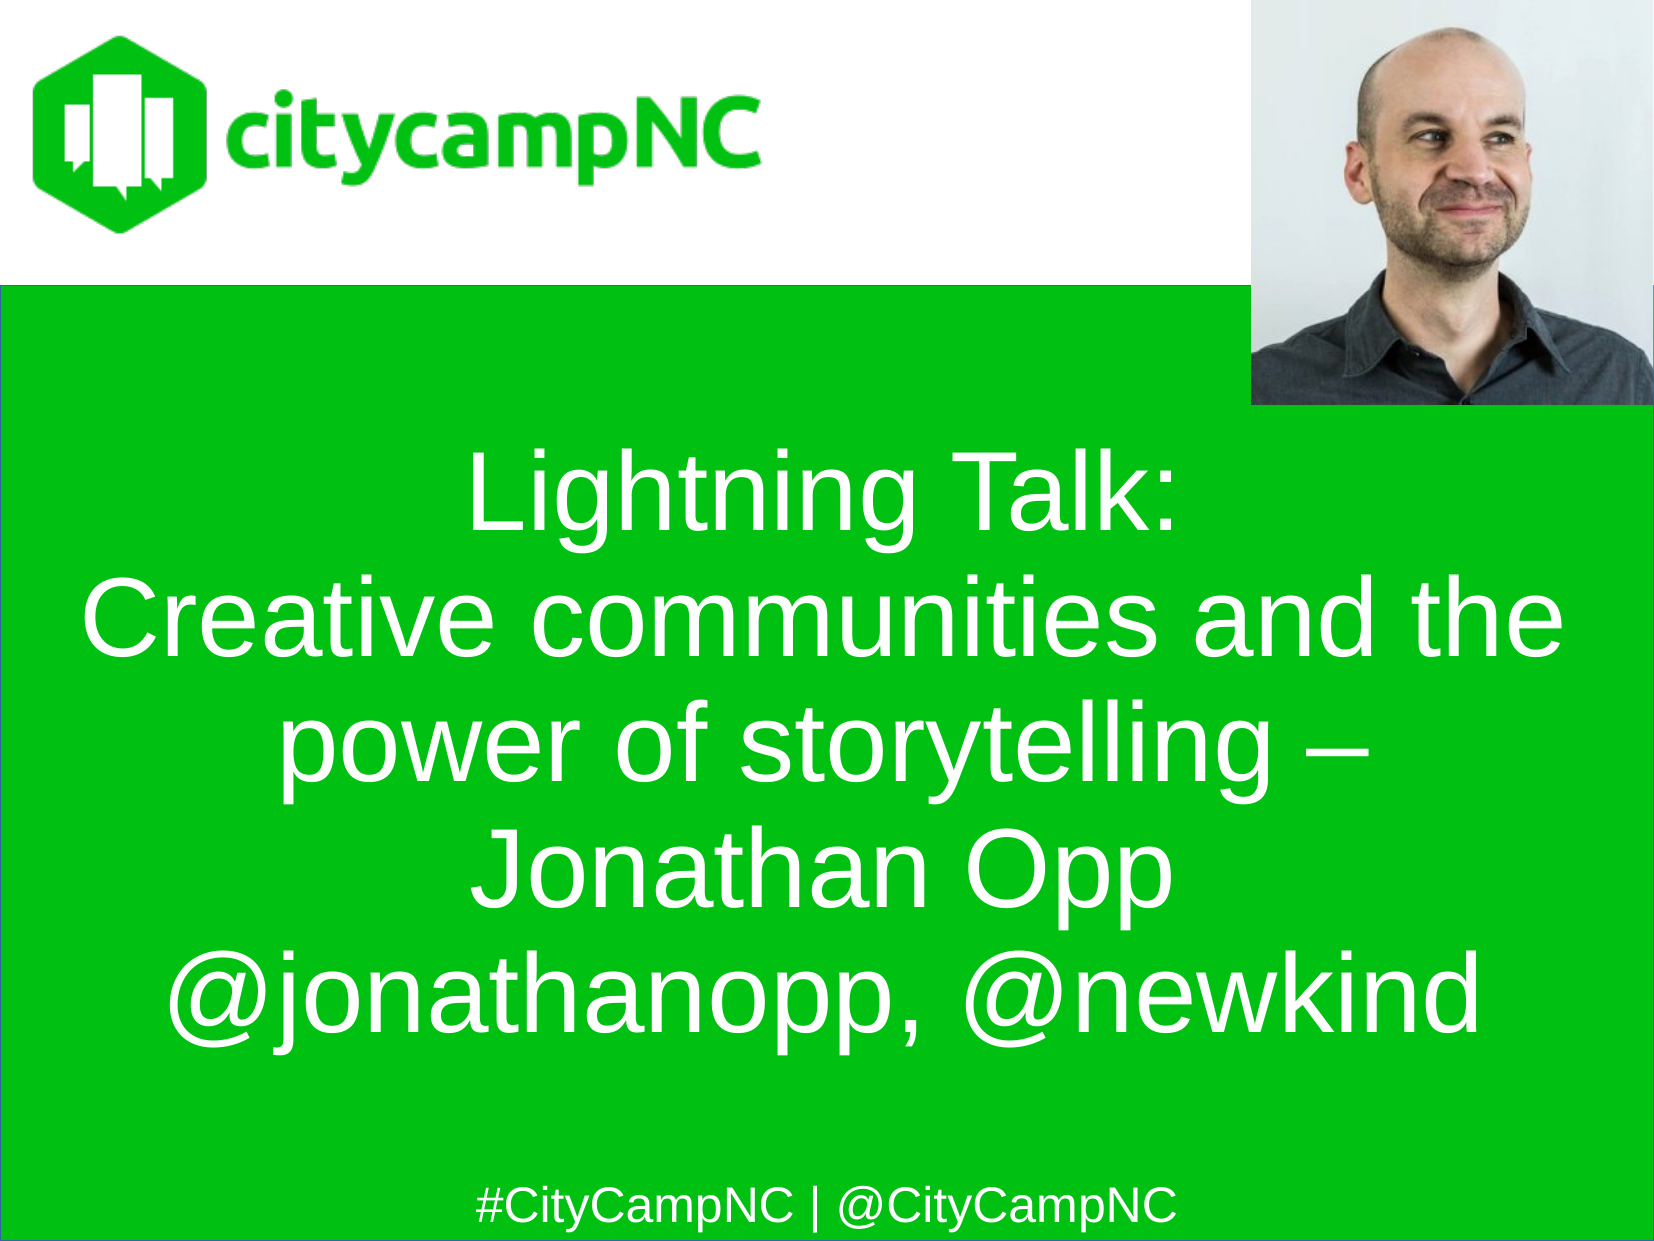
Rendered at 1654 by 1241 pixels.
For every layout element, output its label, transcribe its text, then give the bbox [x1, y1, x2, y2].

picture [0, 3, 794, 267]
picture [1251, 0, 1654, 406]
subtitle Lightning Talk: Creative communities and the power of storytelling – Jonathan Opp @jonathanopp, @newkind [75, 315, 1571, 1171]
